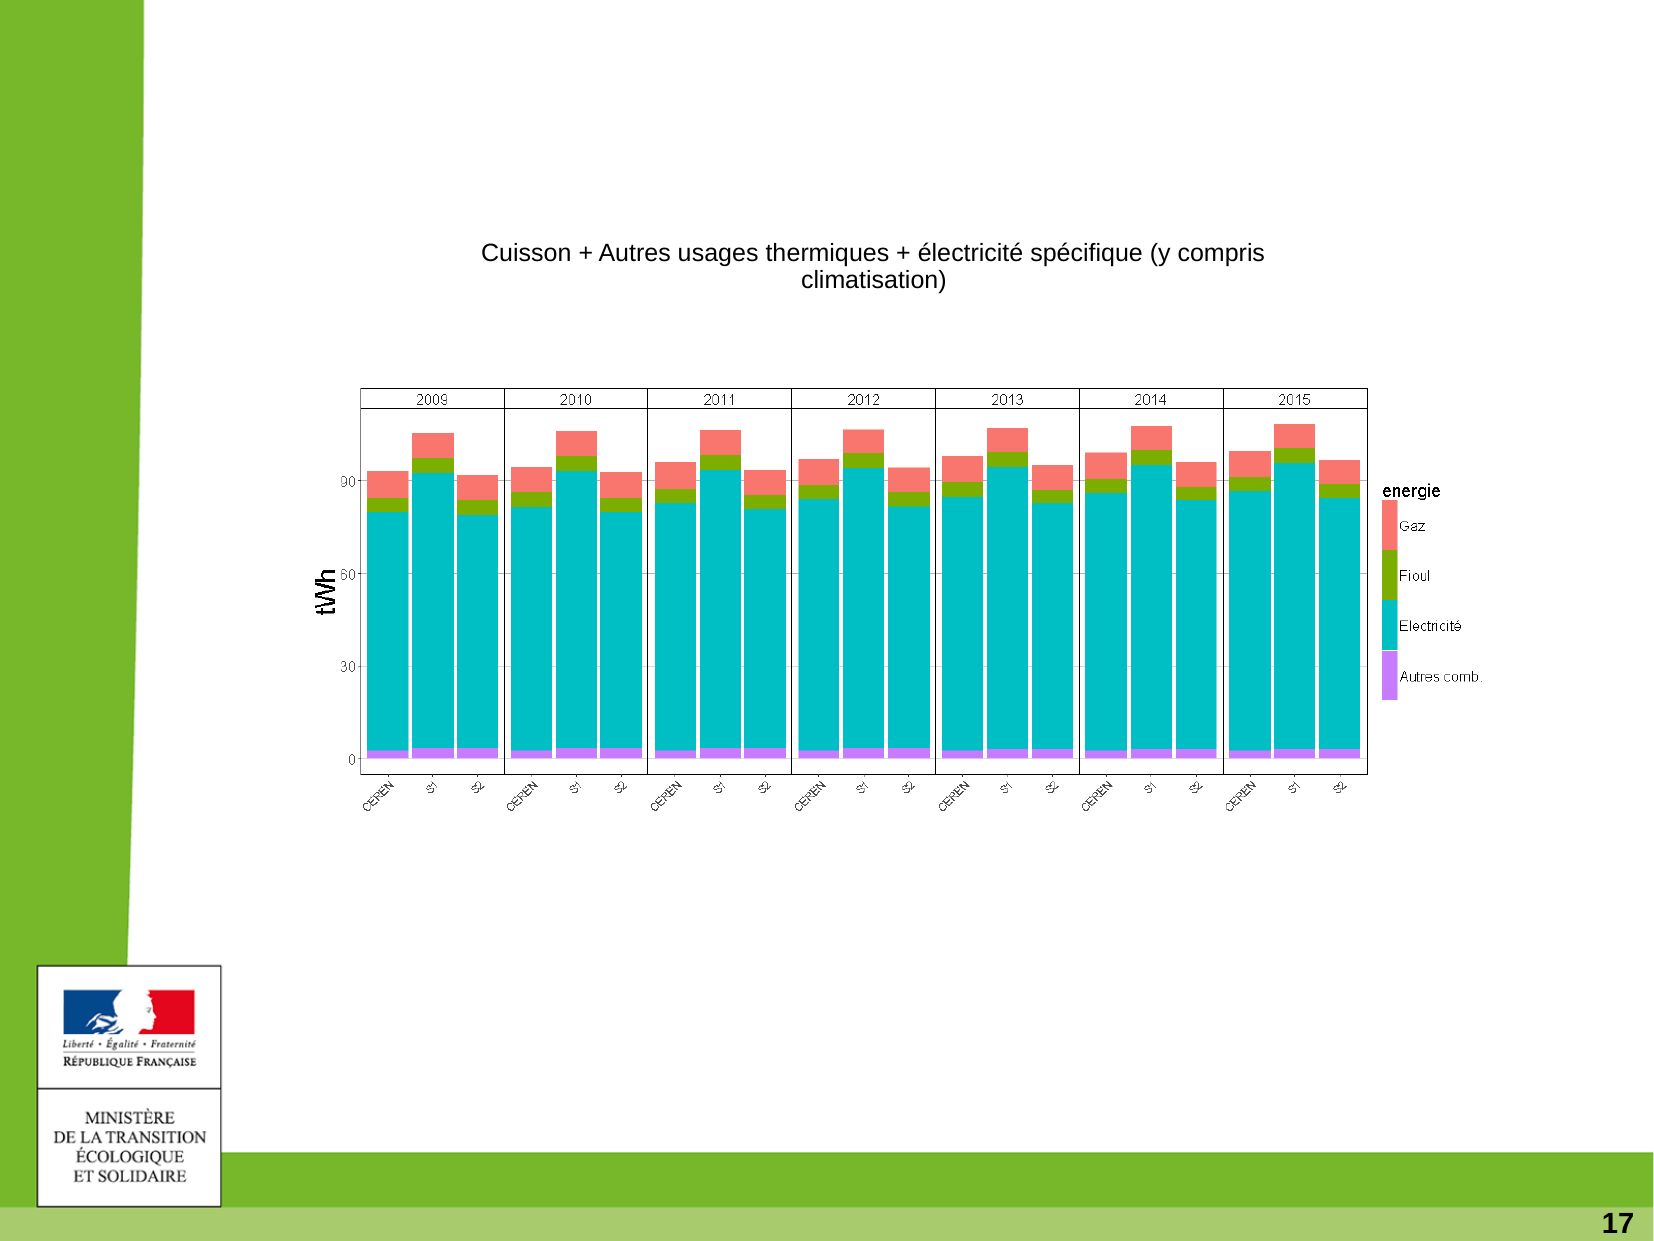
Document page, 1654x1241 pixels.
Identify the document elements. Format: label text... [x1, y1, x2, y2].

text_box Cuisson + Autres usages thermiques + électricité spécifique (y compris climatisation) [393, 230, 1355, 333]
picture [0, 0, 1654, 1241]
